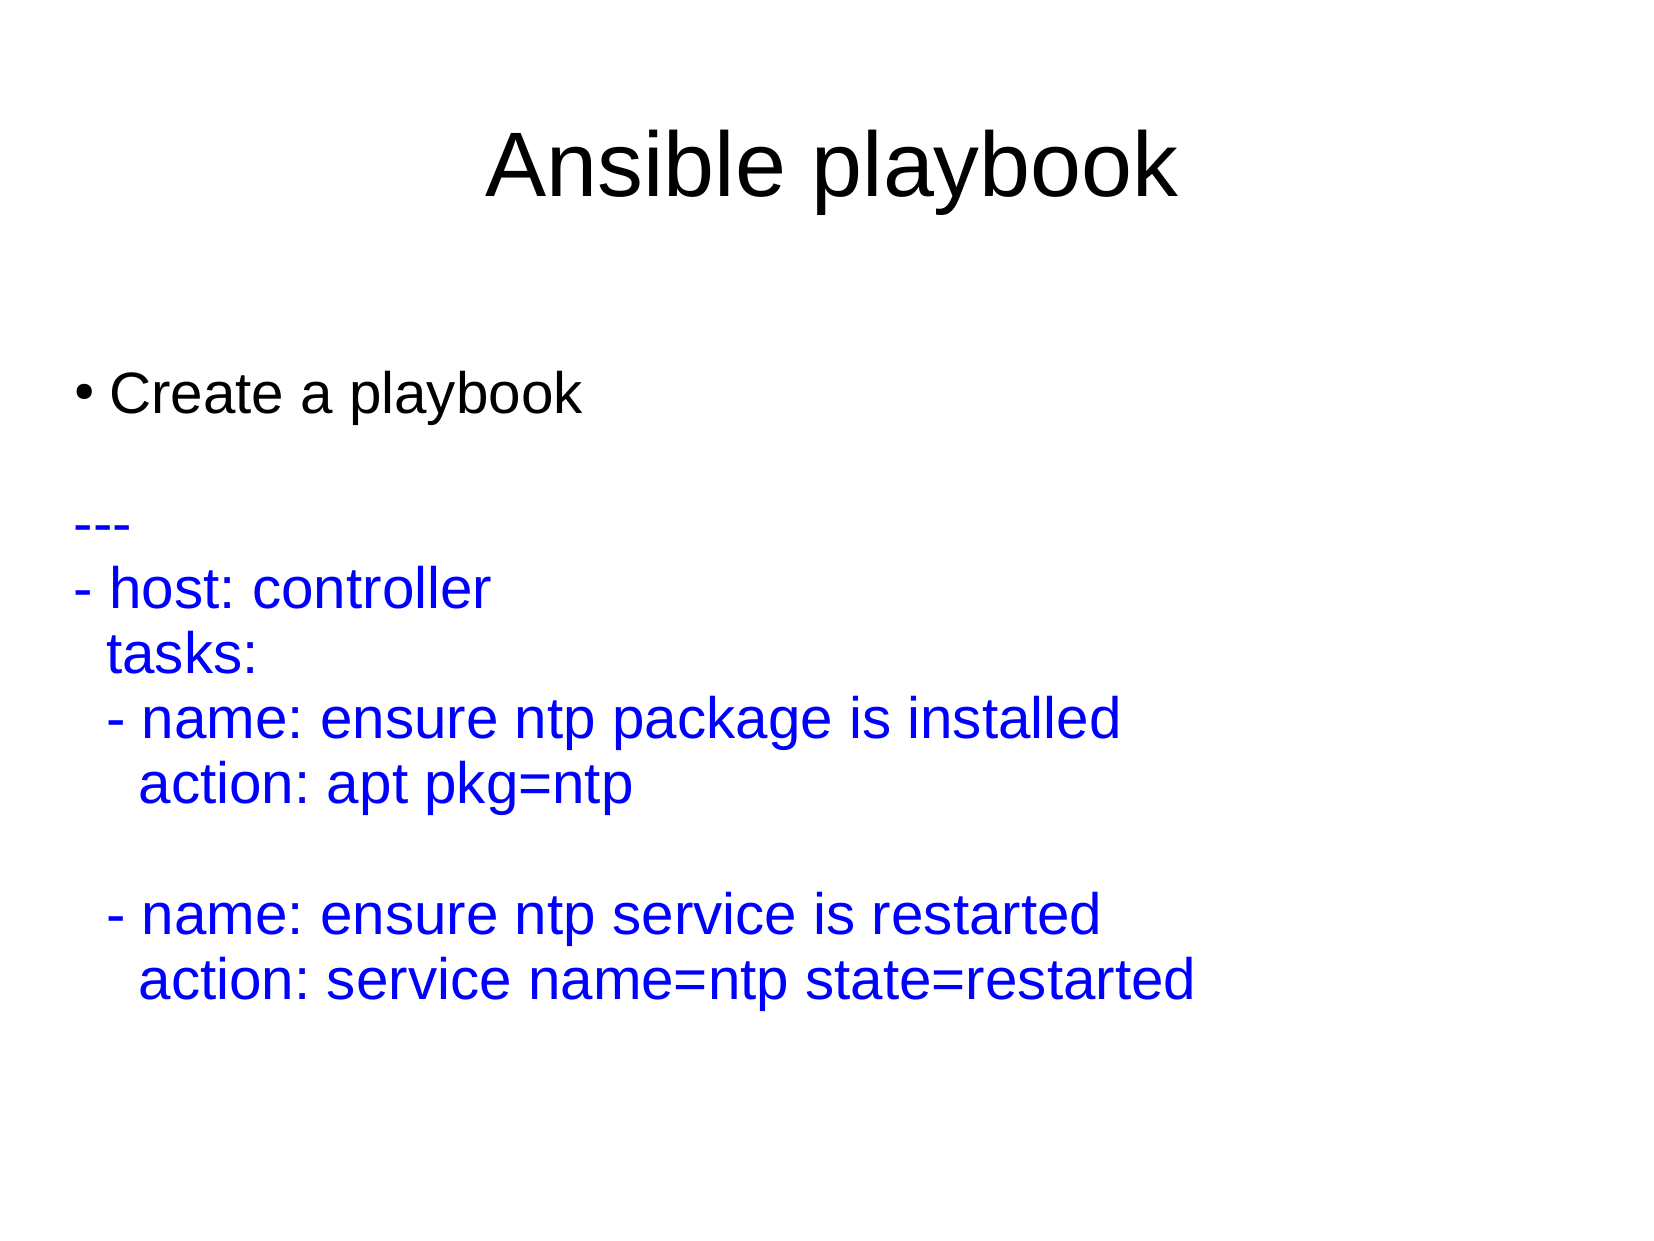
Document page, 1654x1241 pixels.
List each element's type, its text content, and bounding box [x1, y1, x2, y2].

text_box Ansible playbook [11, 106, 1654, 224]
text_box Create a playbook --- - host: controller tasks: - name: ensure ntp package is installed action: apt pkg=ntp - name: ensure ntp service is restarted action: service name=ntp state=restarted [59, 353, 1642, 1028]
